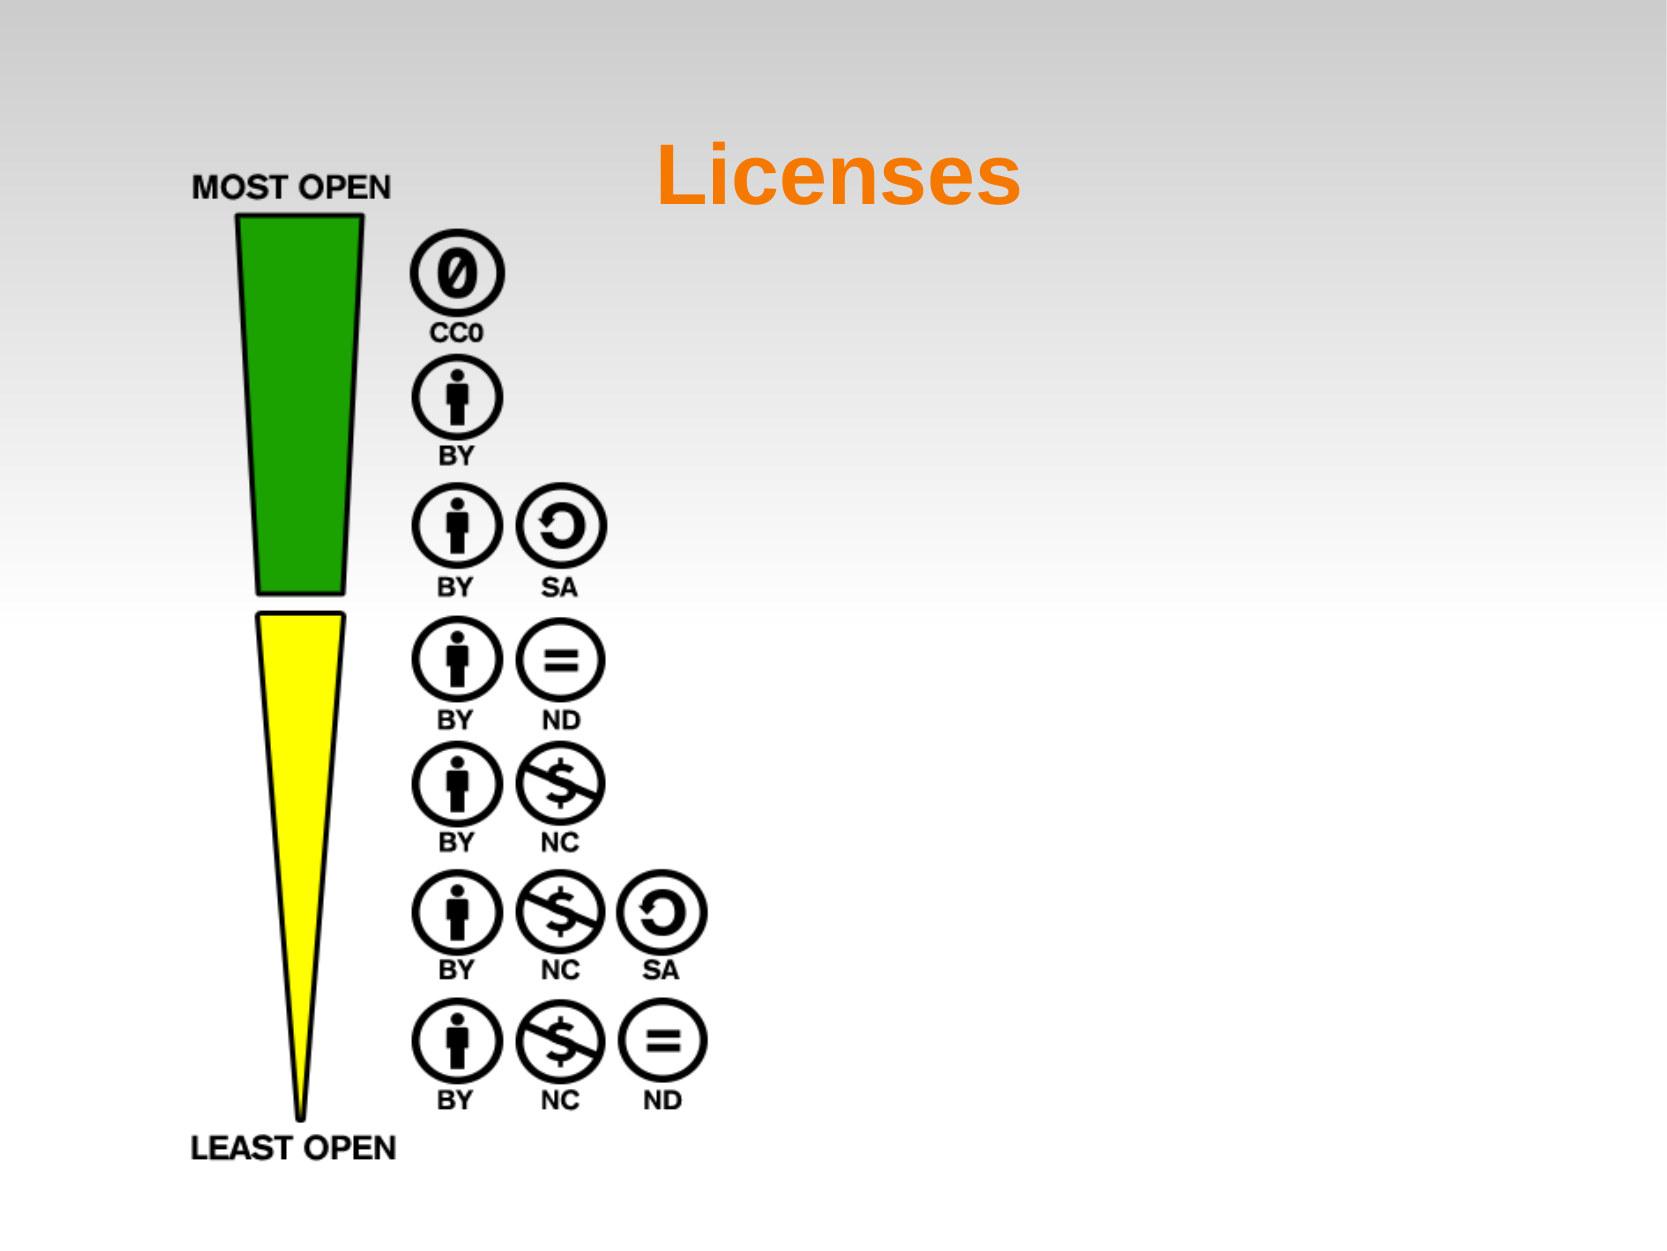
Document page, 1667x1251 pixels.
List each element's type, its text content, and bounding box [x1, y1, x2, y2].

picture [0, 0, 1667, 1250]
title Licenses [83, 51, 1596, 272]
